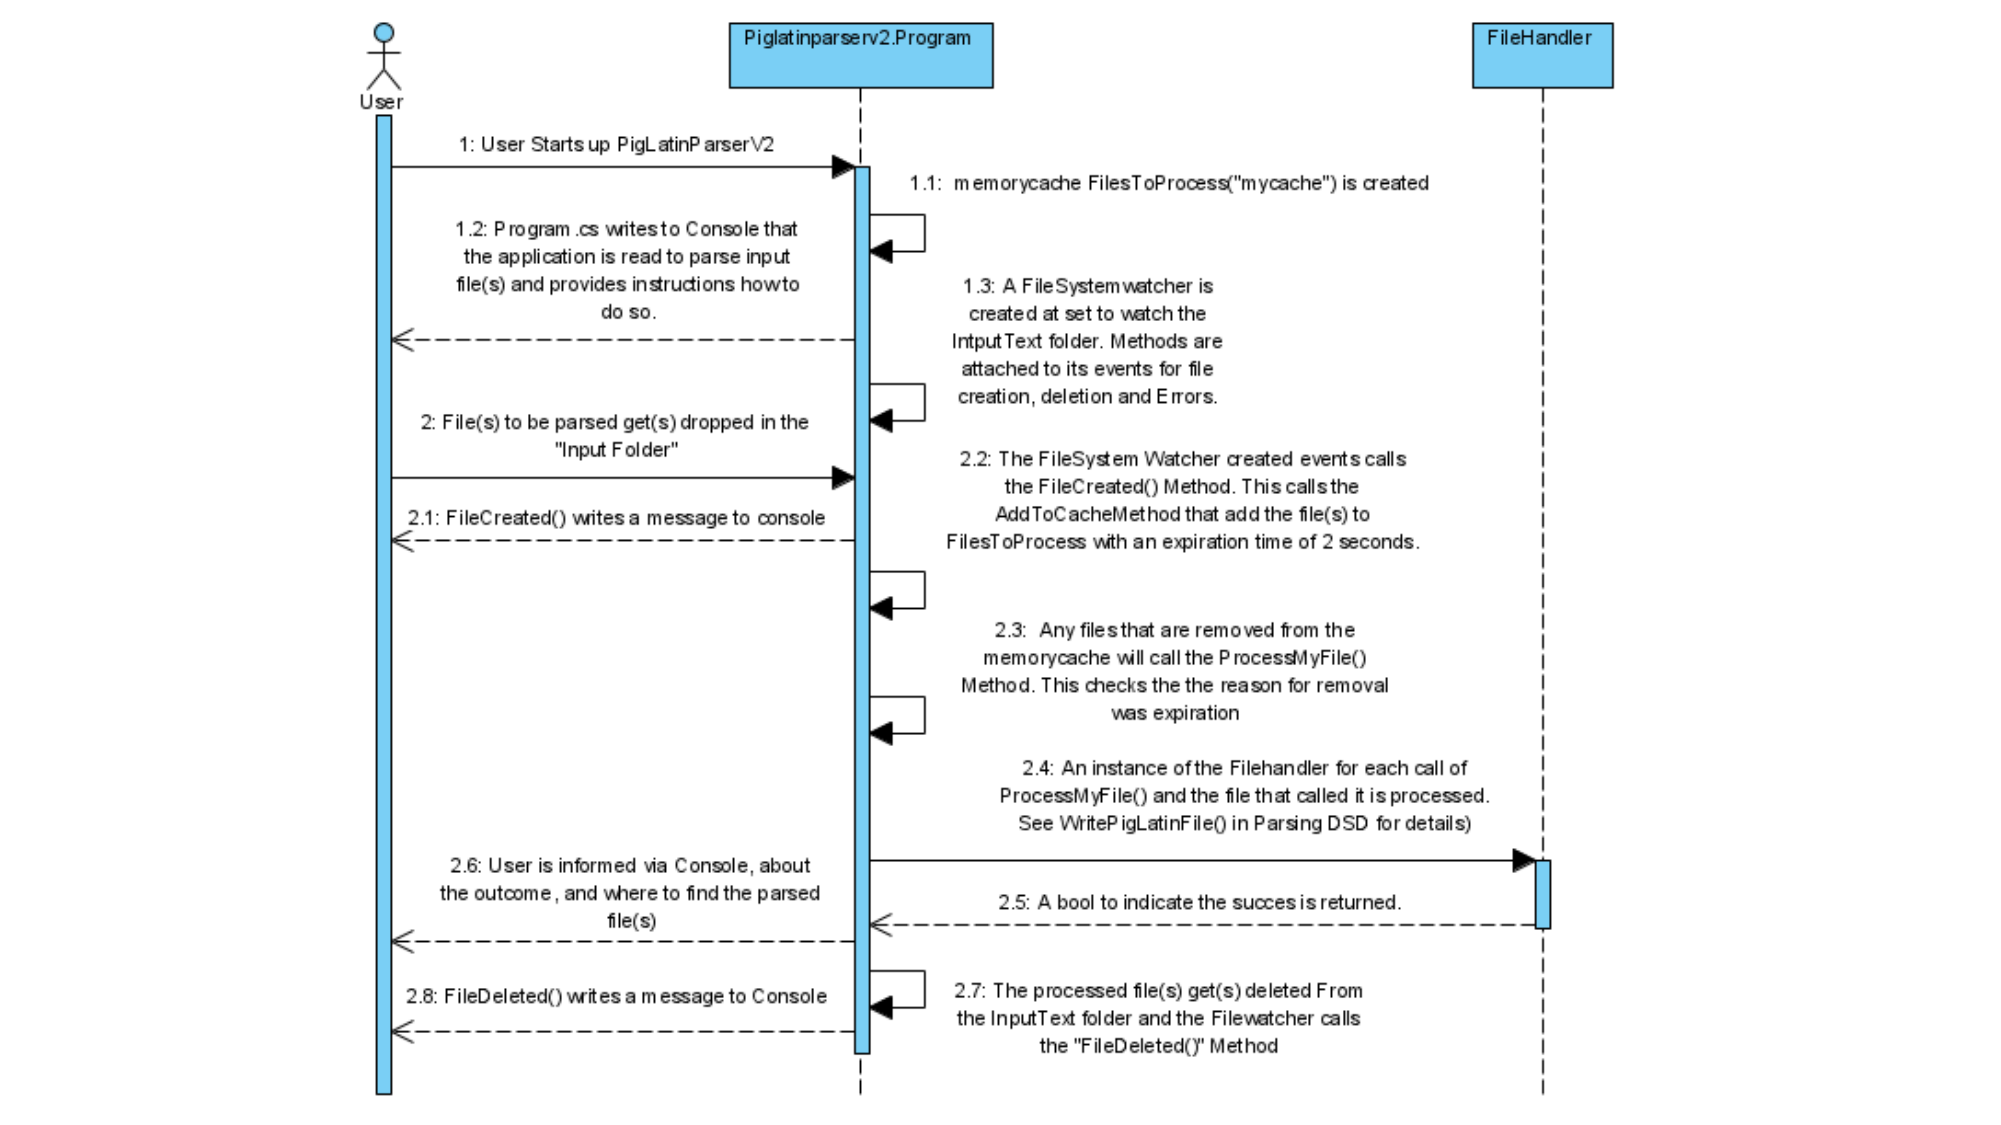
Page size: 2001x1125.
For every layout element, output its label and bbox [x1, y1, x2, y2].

picture [240, 0, 1675, 1125]
